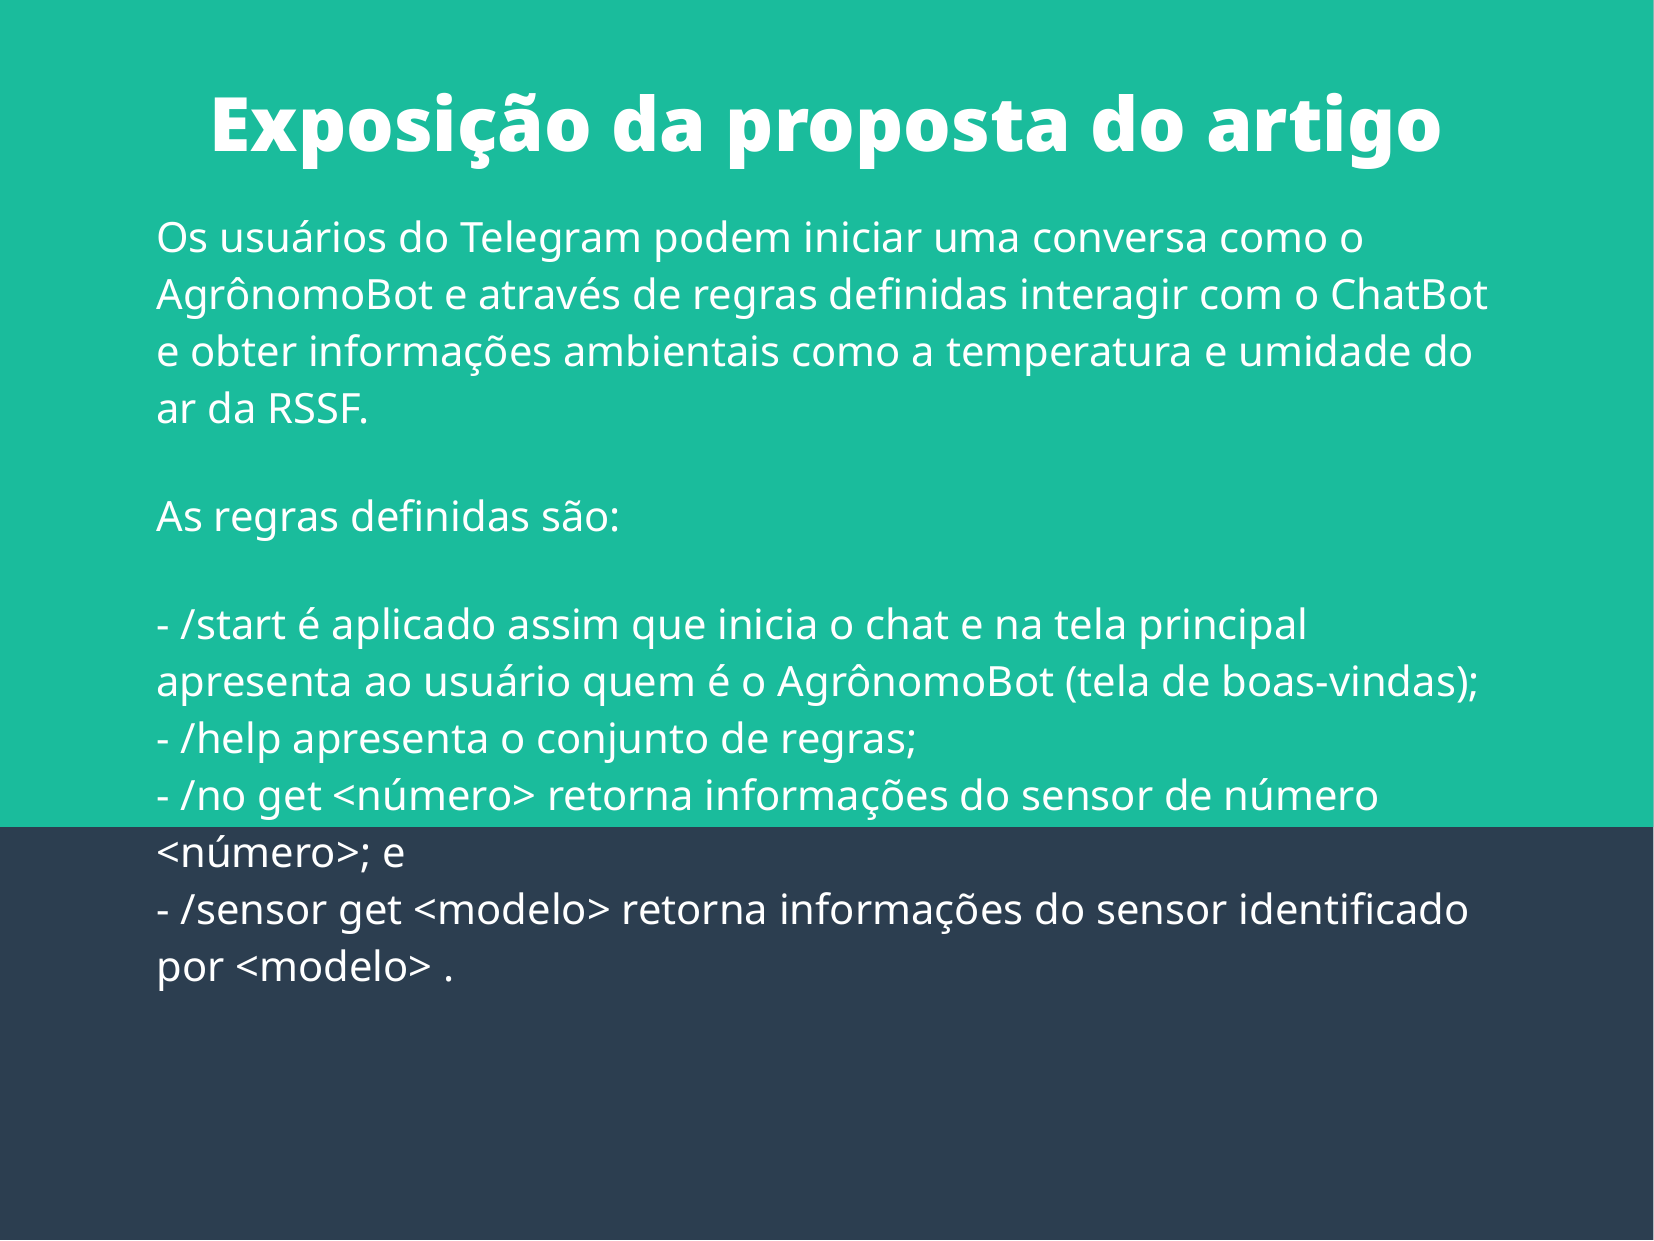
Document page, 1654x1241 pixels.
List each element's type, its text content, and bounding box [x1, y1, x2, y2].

list [59, 200, 1595, 1146]
text_box Os usuários do Telegram podem iniciar uma conversa como o AgrônomoBot e através de regras definidas interagir com o ChatBot e obter informações ambientais como a temperatura e umidade do ar da RSSF. As regras definidas são: - /start é aplicado assim que inicia o chat e na tela principal apresenta ao usuário quem é o AgrônomoBot (tela de boas-vindas); - /help apresenta o conjunto de regras; - /no get <número> retorna informações do sensor de número <número>; e - /sensor get <modelo> retorna informações do sensor identificado por <modelo> . [141, 200, 1524, 1123]
title Exposição da proposta do artigo [59, 17, 1595, 175]
